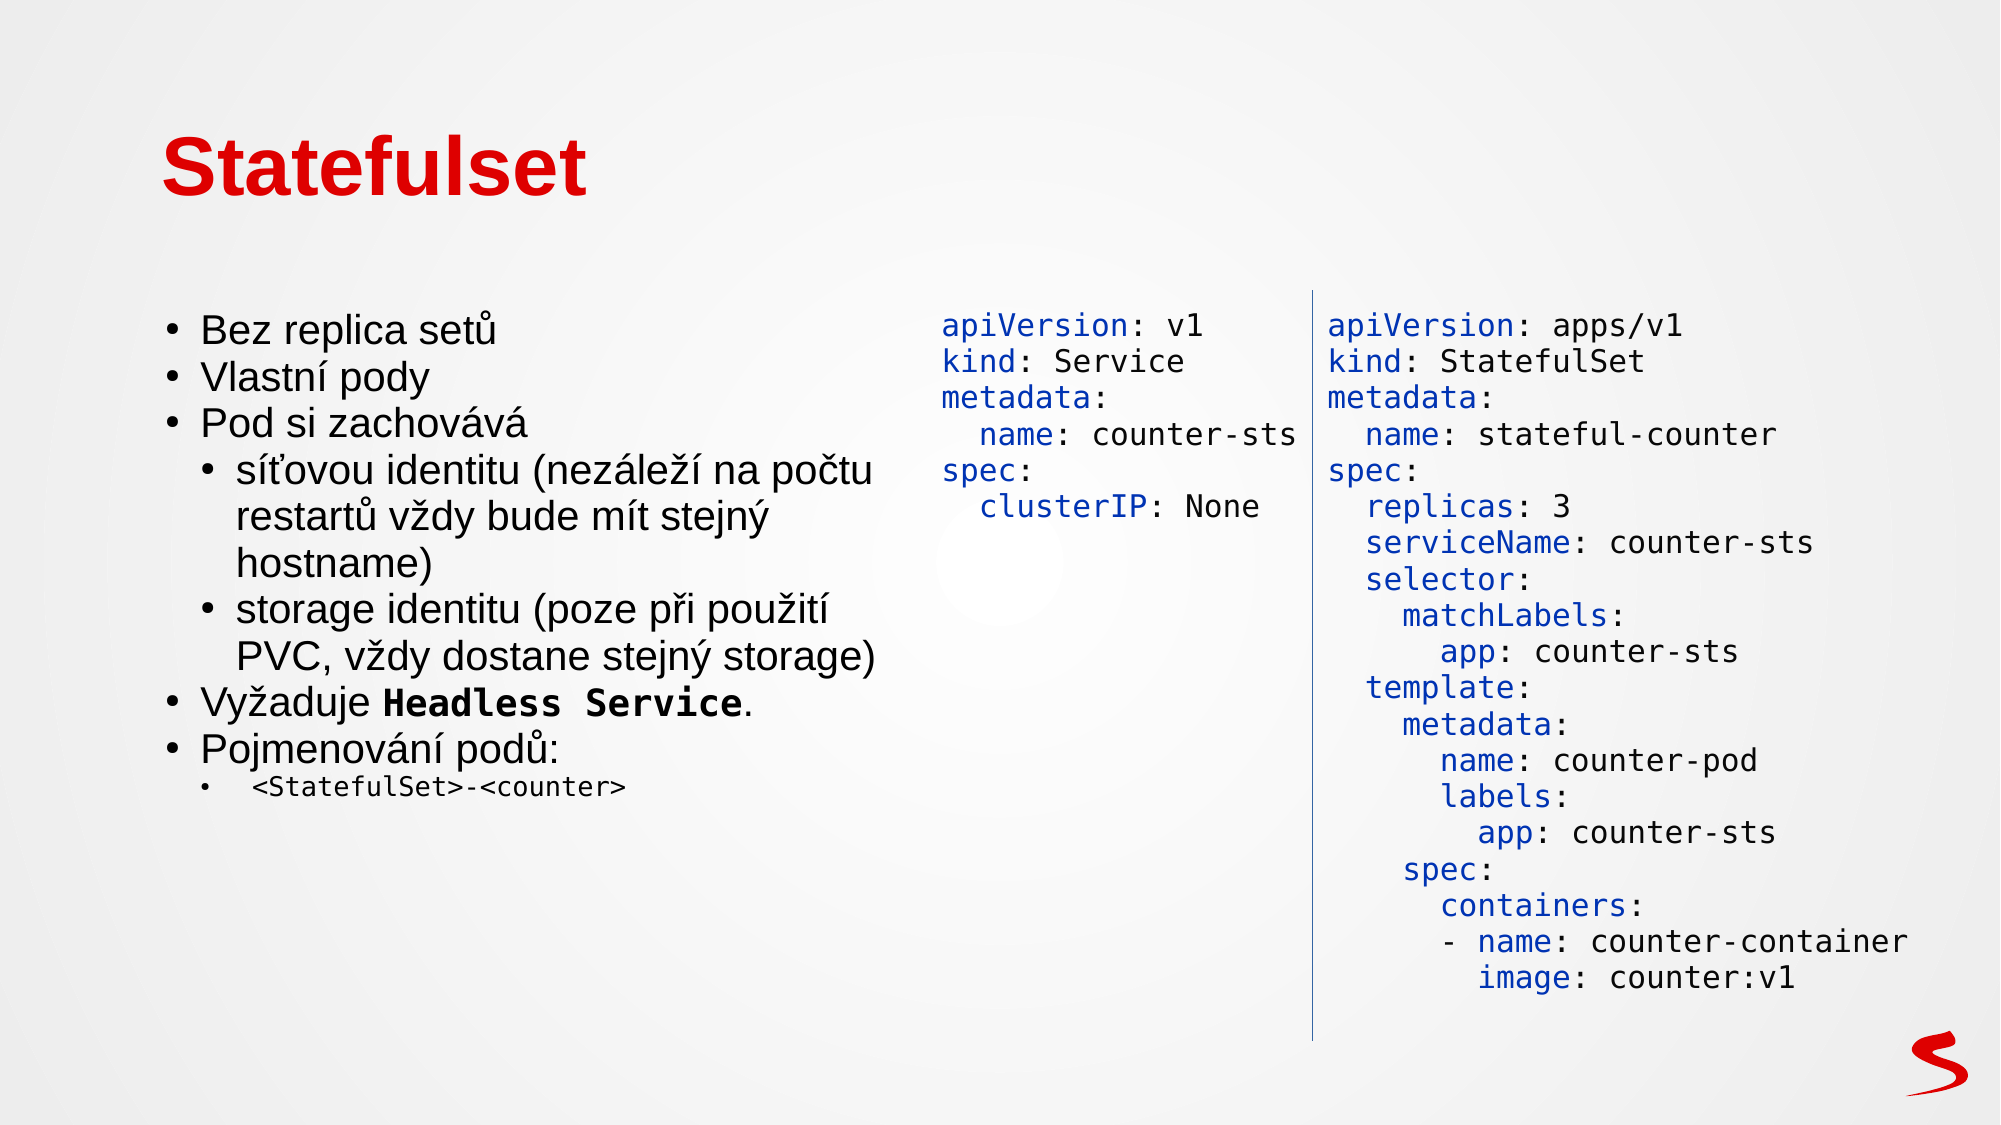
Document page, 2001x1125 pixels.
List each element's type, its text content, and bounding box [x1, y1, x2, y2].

text_box Bez replica setů Vlastní pody Pod si zachovává síťovou identitu (nezáleží na počtu restartů vždy bude mít stejný hostname) storage identitu (poze při použití PVC, vždy dostane stejný storage) Vyžaduje Headless Service. Pojmenování podů: <StatefulSet>-<counter> [150, 299, 901, 1050]
text_box apiVersion: v1 kind: Service metadata: name: counter-sts spec: clusterIP: None [926, 299, 1312, 533]
text_box Statefulset [146, 112, 1816, 229]
text_box apiVersion: apps/v1 kind: StatefulSet metadata: name: stateful-counter spec: replicas: 3 serviceName: counter-sts selector: matchLabels: app: counter-sts template: metadata: name: counter-pod labels: app: counter-sts spec: containers: - name: counter-container image: counter:v1 [1313, 299, 1951, 1041]
